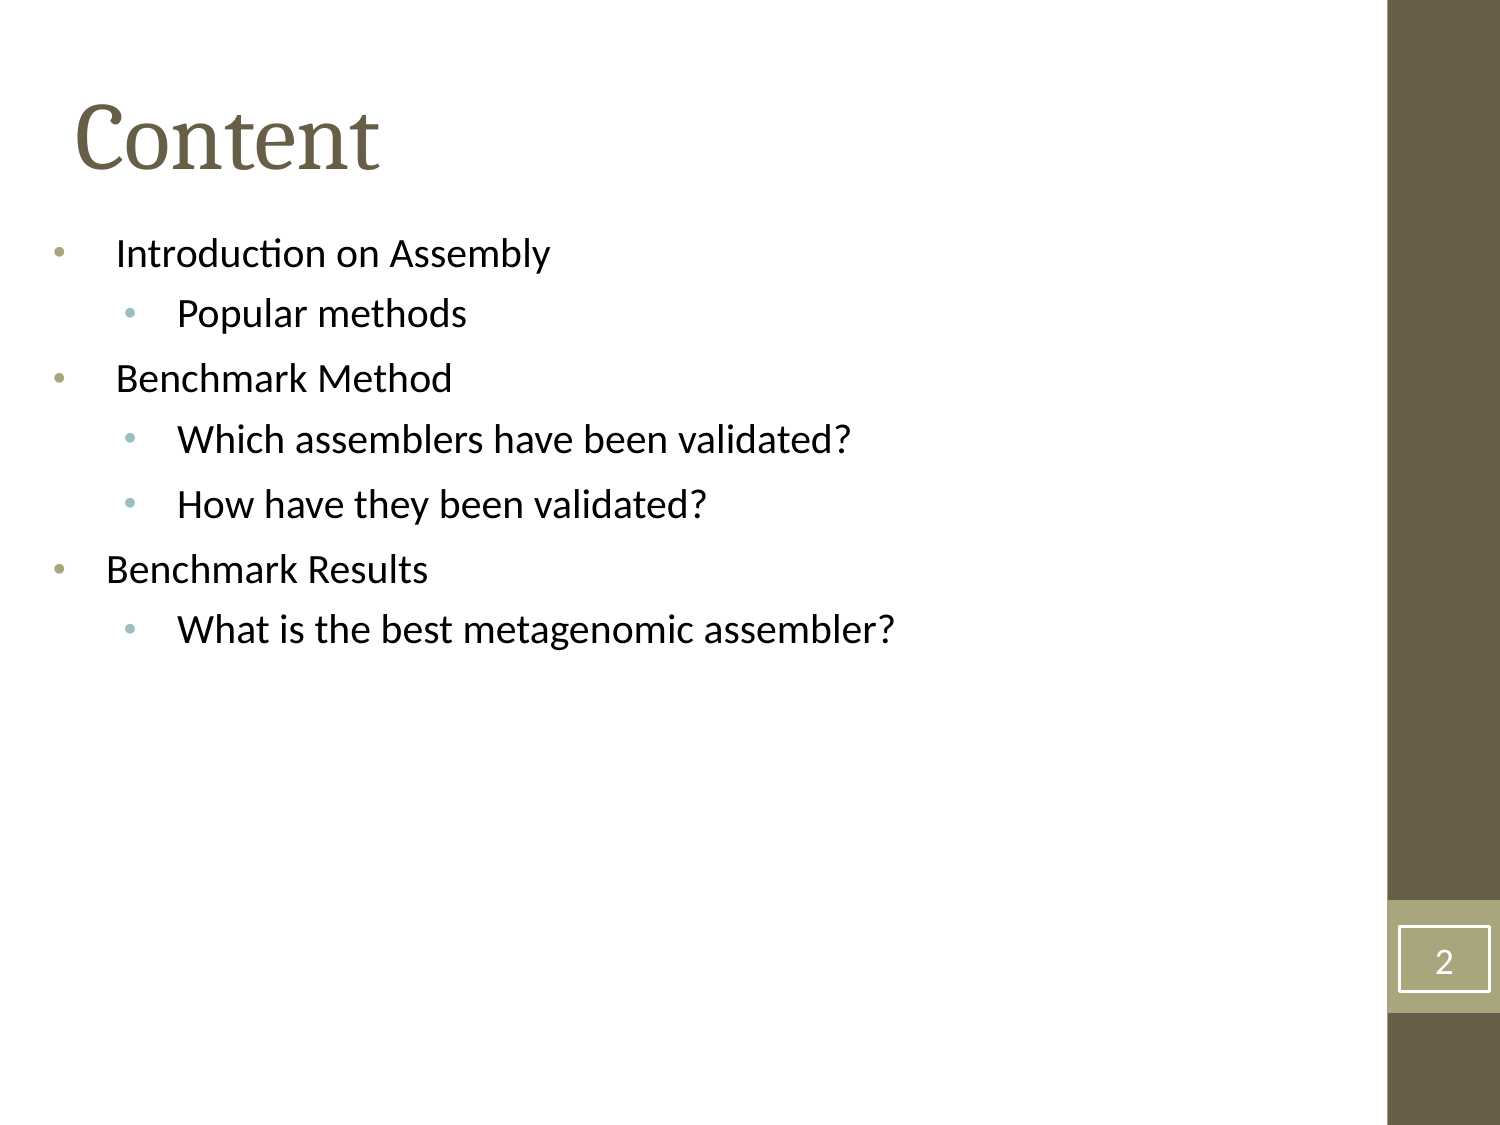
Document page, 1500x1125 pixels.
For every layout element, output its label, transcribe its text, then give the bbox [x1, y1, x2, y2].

title Content [75, 82, 1326, 195]
list Introduction on Assembly Popular methods Benchmark Method Which assemblers have been validated? How have they been validated? Benchmark Results What is the best metagenomic assembler? [35, 236, 1418, 1063]
